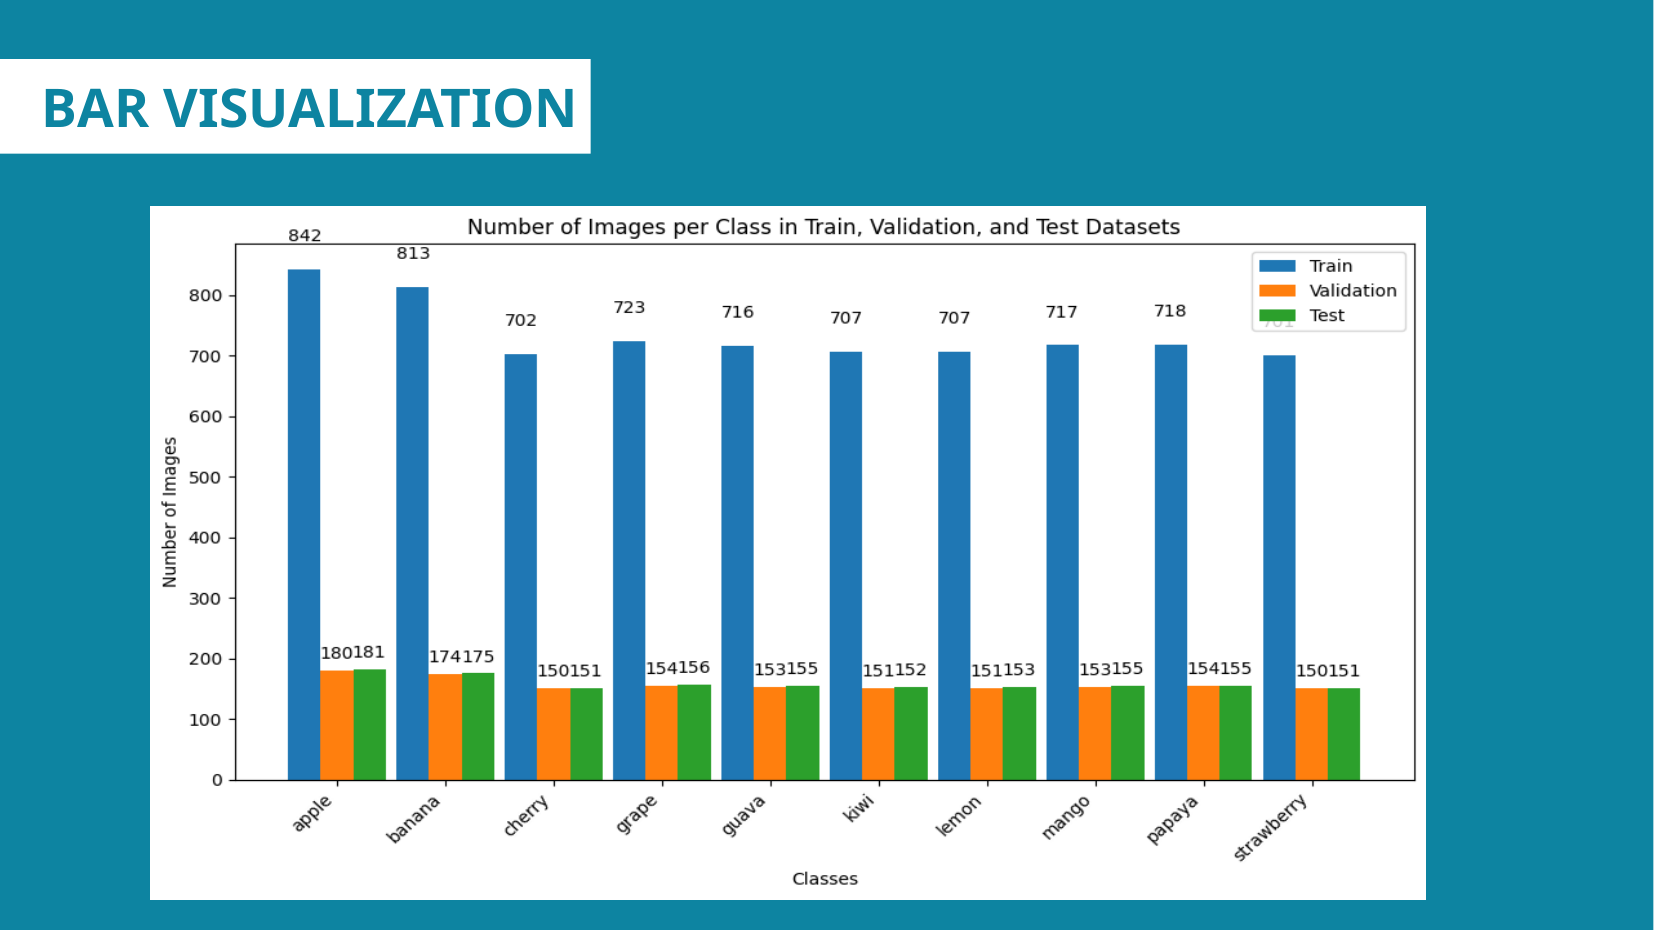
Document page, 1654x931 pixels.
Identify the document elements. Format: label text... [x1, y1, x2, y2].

title BAR VISUALIZATION [0, 47, 579, 166]
picture [150, 206, 1426, 901]
